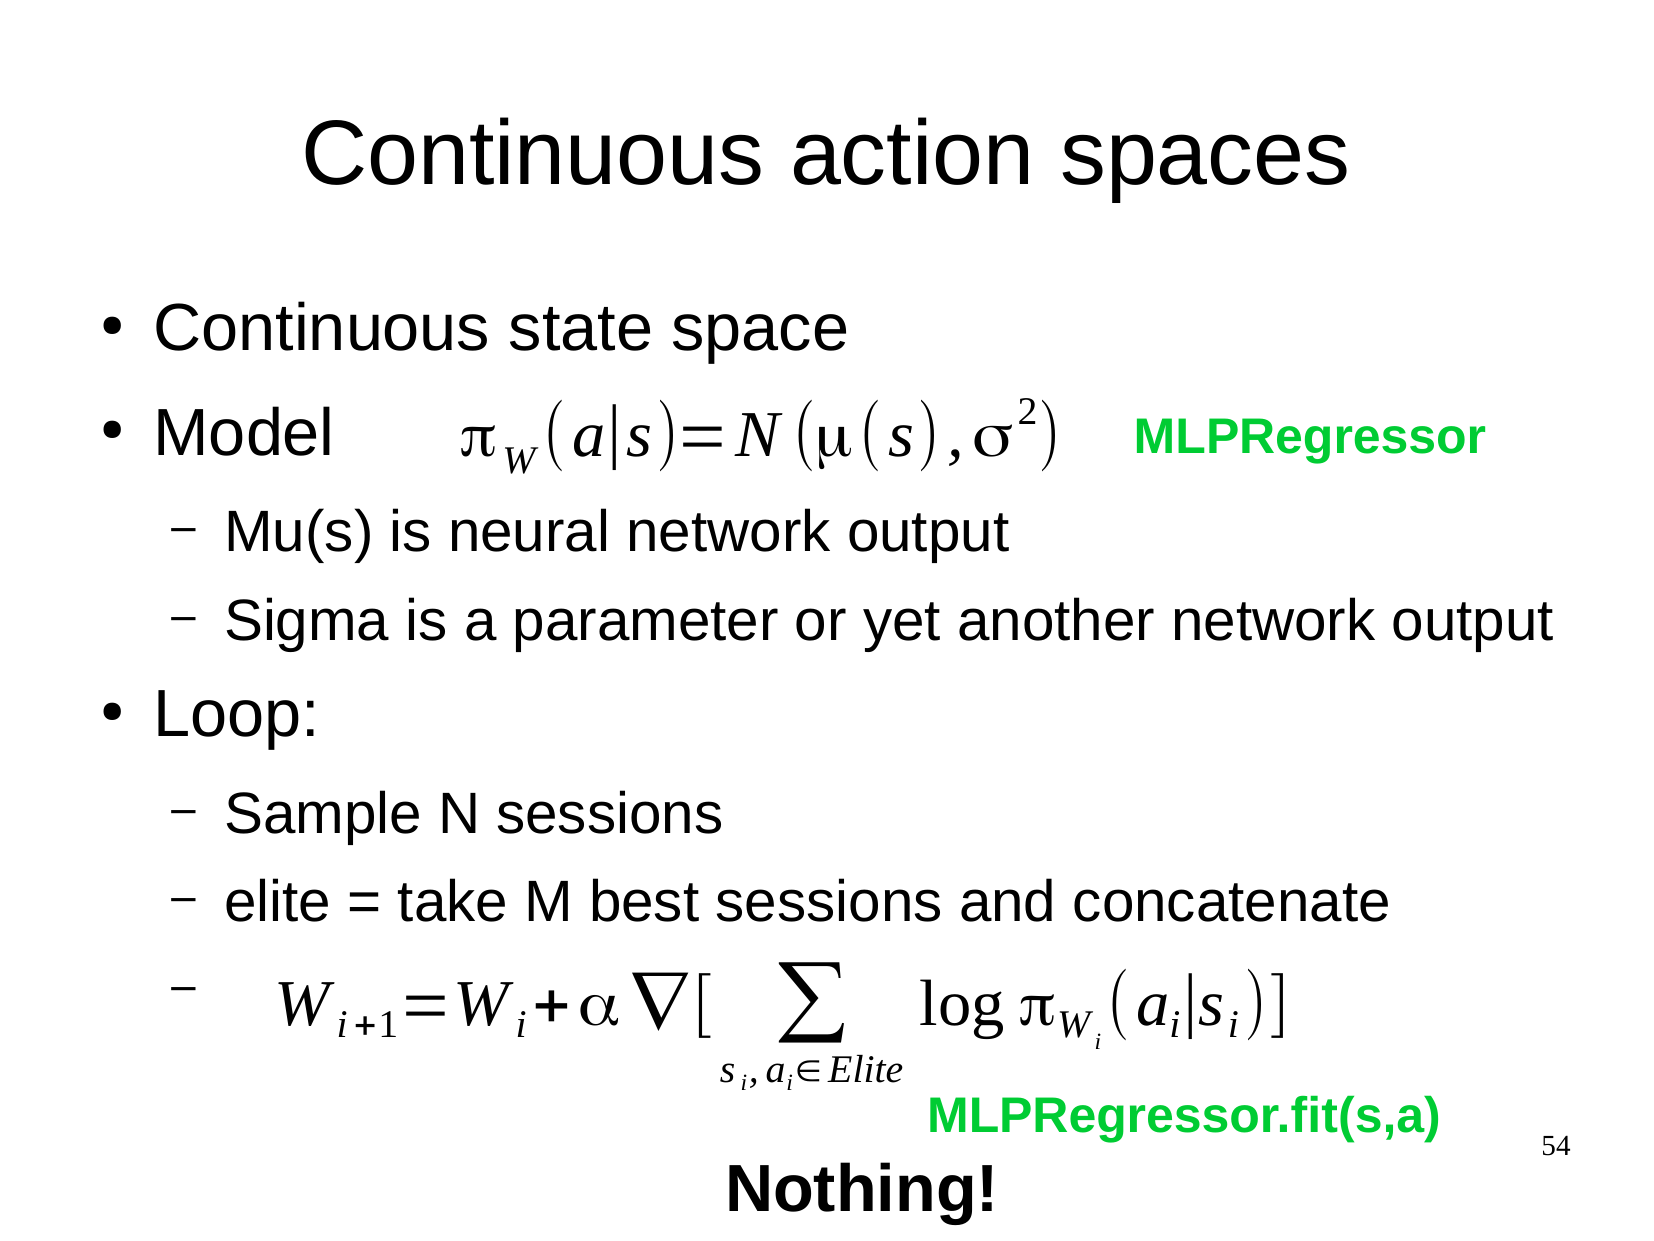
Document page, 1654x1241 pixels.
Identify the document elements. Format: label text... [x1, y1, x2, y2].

chart [257, 955, 1303, 1097]
list Continuous state space Model Mu(s) is neural network output Sigma is a parameter or yet another network output Loop: Sample N sessions elite = take M best sessions and concatenate Nothing! [82, 290, 1571, 1241]
chart [444, 387, 1078, 480]
title Continuous action spaces [82, 49, 1571, 257]
text_box MLPRegressor [1118, 400, 1654, 481]
text_box MLPRegressor.fit(s,a) [912, 1079, 1654, 1160]
